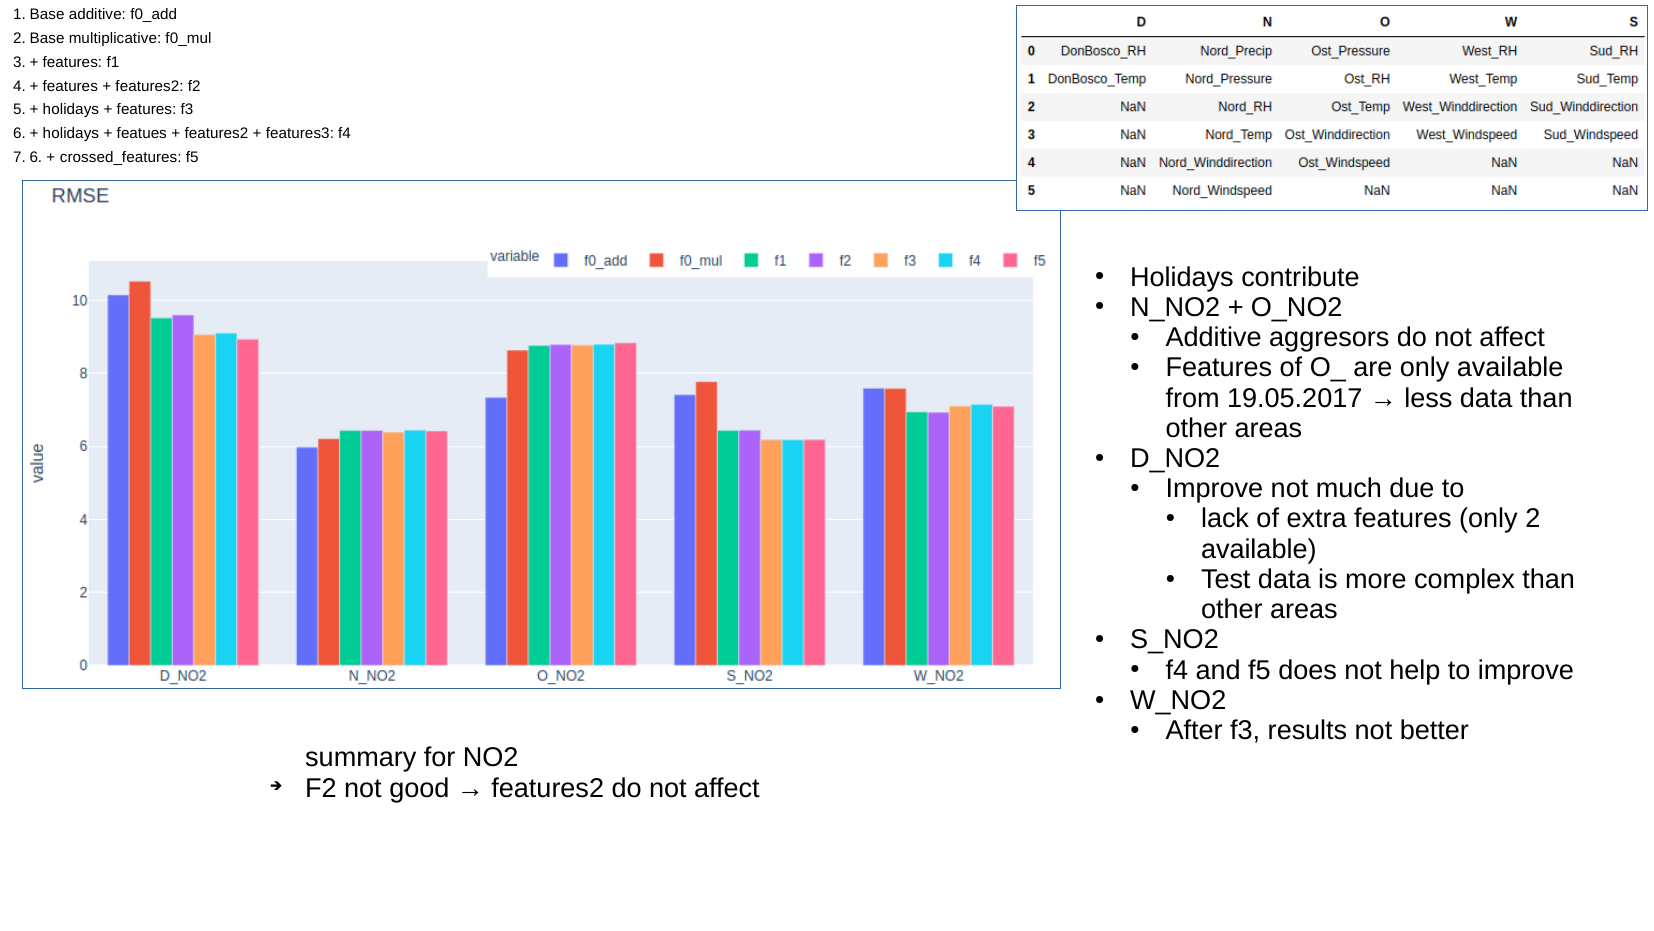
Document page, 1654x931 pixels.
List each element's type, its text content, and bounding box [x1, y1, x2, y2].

text_box summary for NO2 F2 not good → features2 do not affect [255, 735, 976, 811]
picture [22, 5, 1648, 689]
text_box Holidays contribute N_NO2 + O_NO2 Additive aggresors do not affect Features of O_ are only available from 19.05.2017 → less data than other areas D_NO2 Improve not much due to lack of extra features (only 2 available) Test data is more complex than other areas S_NO2 f4 and f5 does not help to improve W_NO2 After f3, results not better [1080, 254, 1636, 753]
list Base additive: f0_add Base multiplicative: f0_mul + features: f1 + features + features2: f2 + holidays + features: f3 + holidays + featues + features2 + features3: f4 6. + crossed_features: f5 [9, 5, 565, 171]
